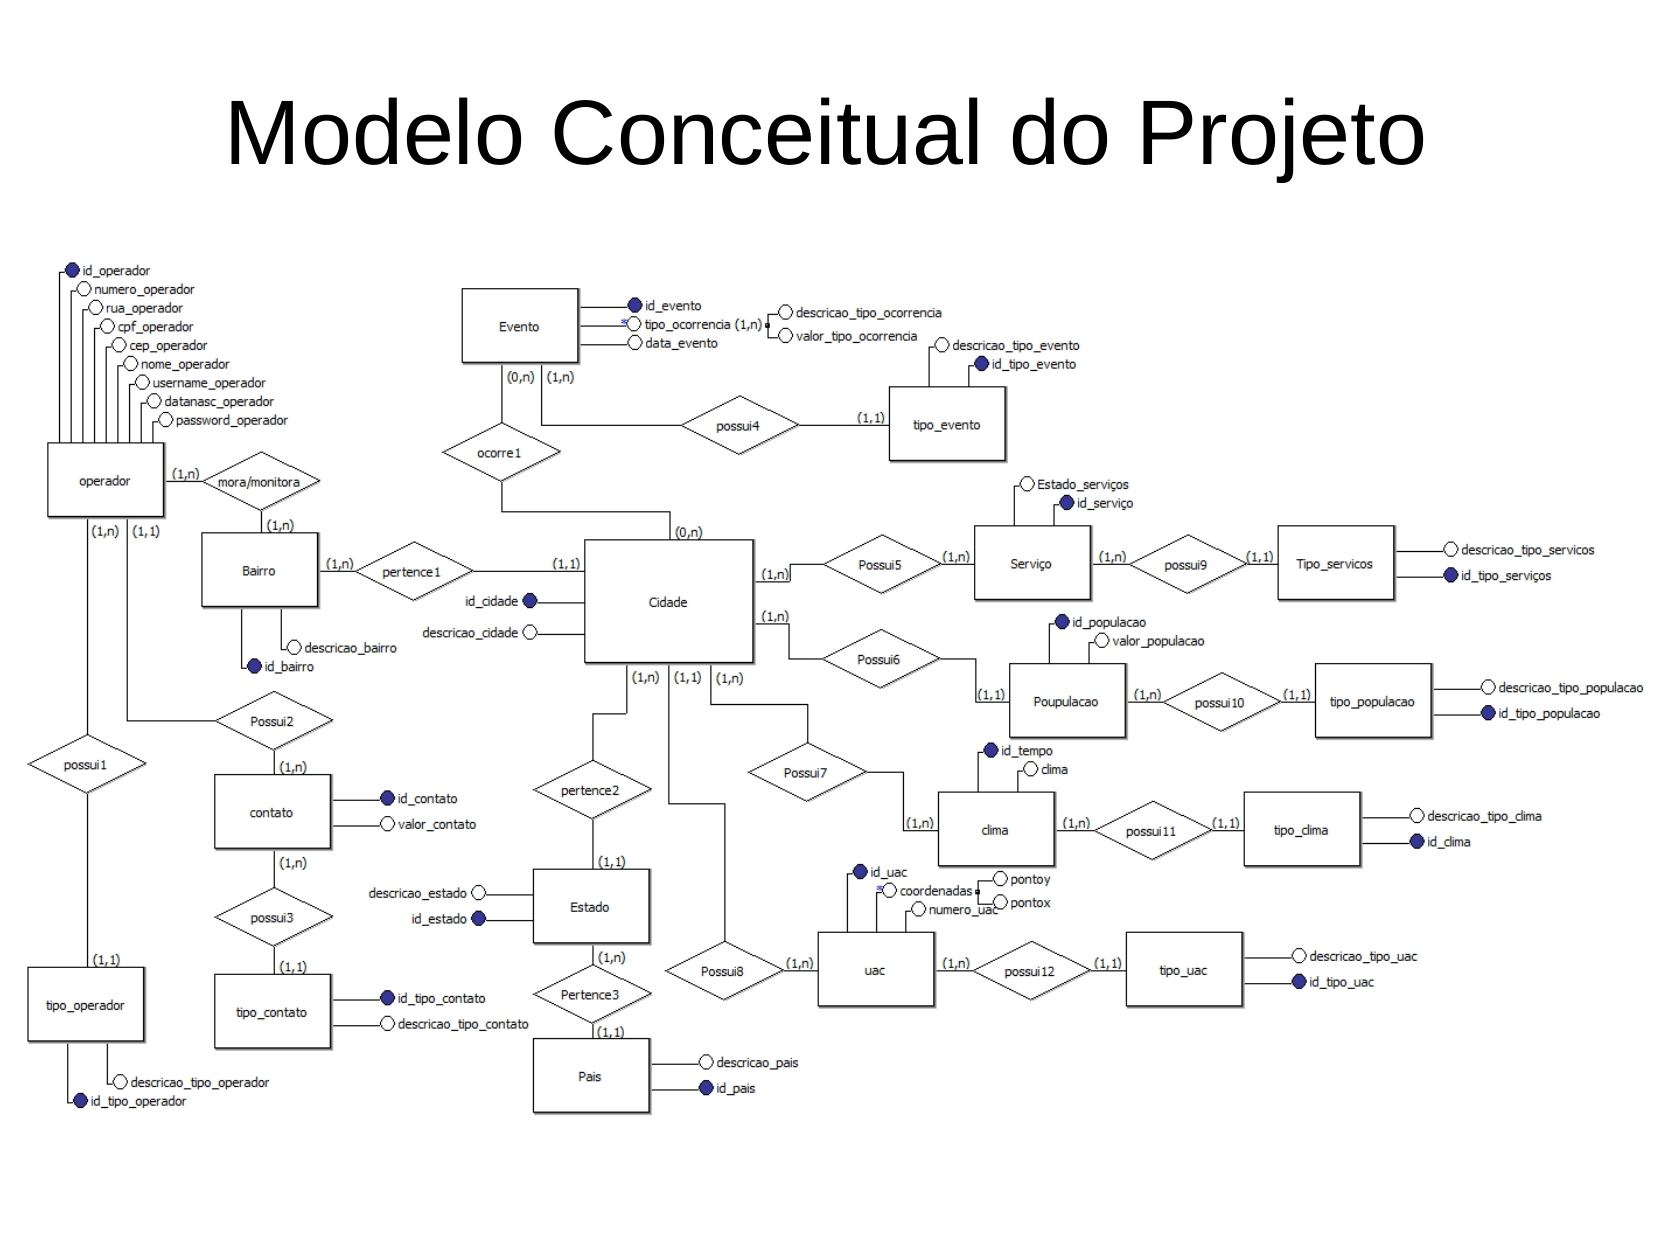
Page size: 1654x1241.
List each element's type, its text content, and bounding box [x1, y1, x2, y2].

picture [3, 259, 1654, 1121]
title Modelo Conceitual do Projeto [82, 29, 1571, 237]
